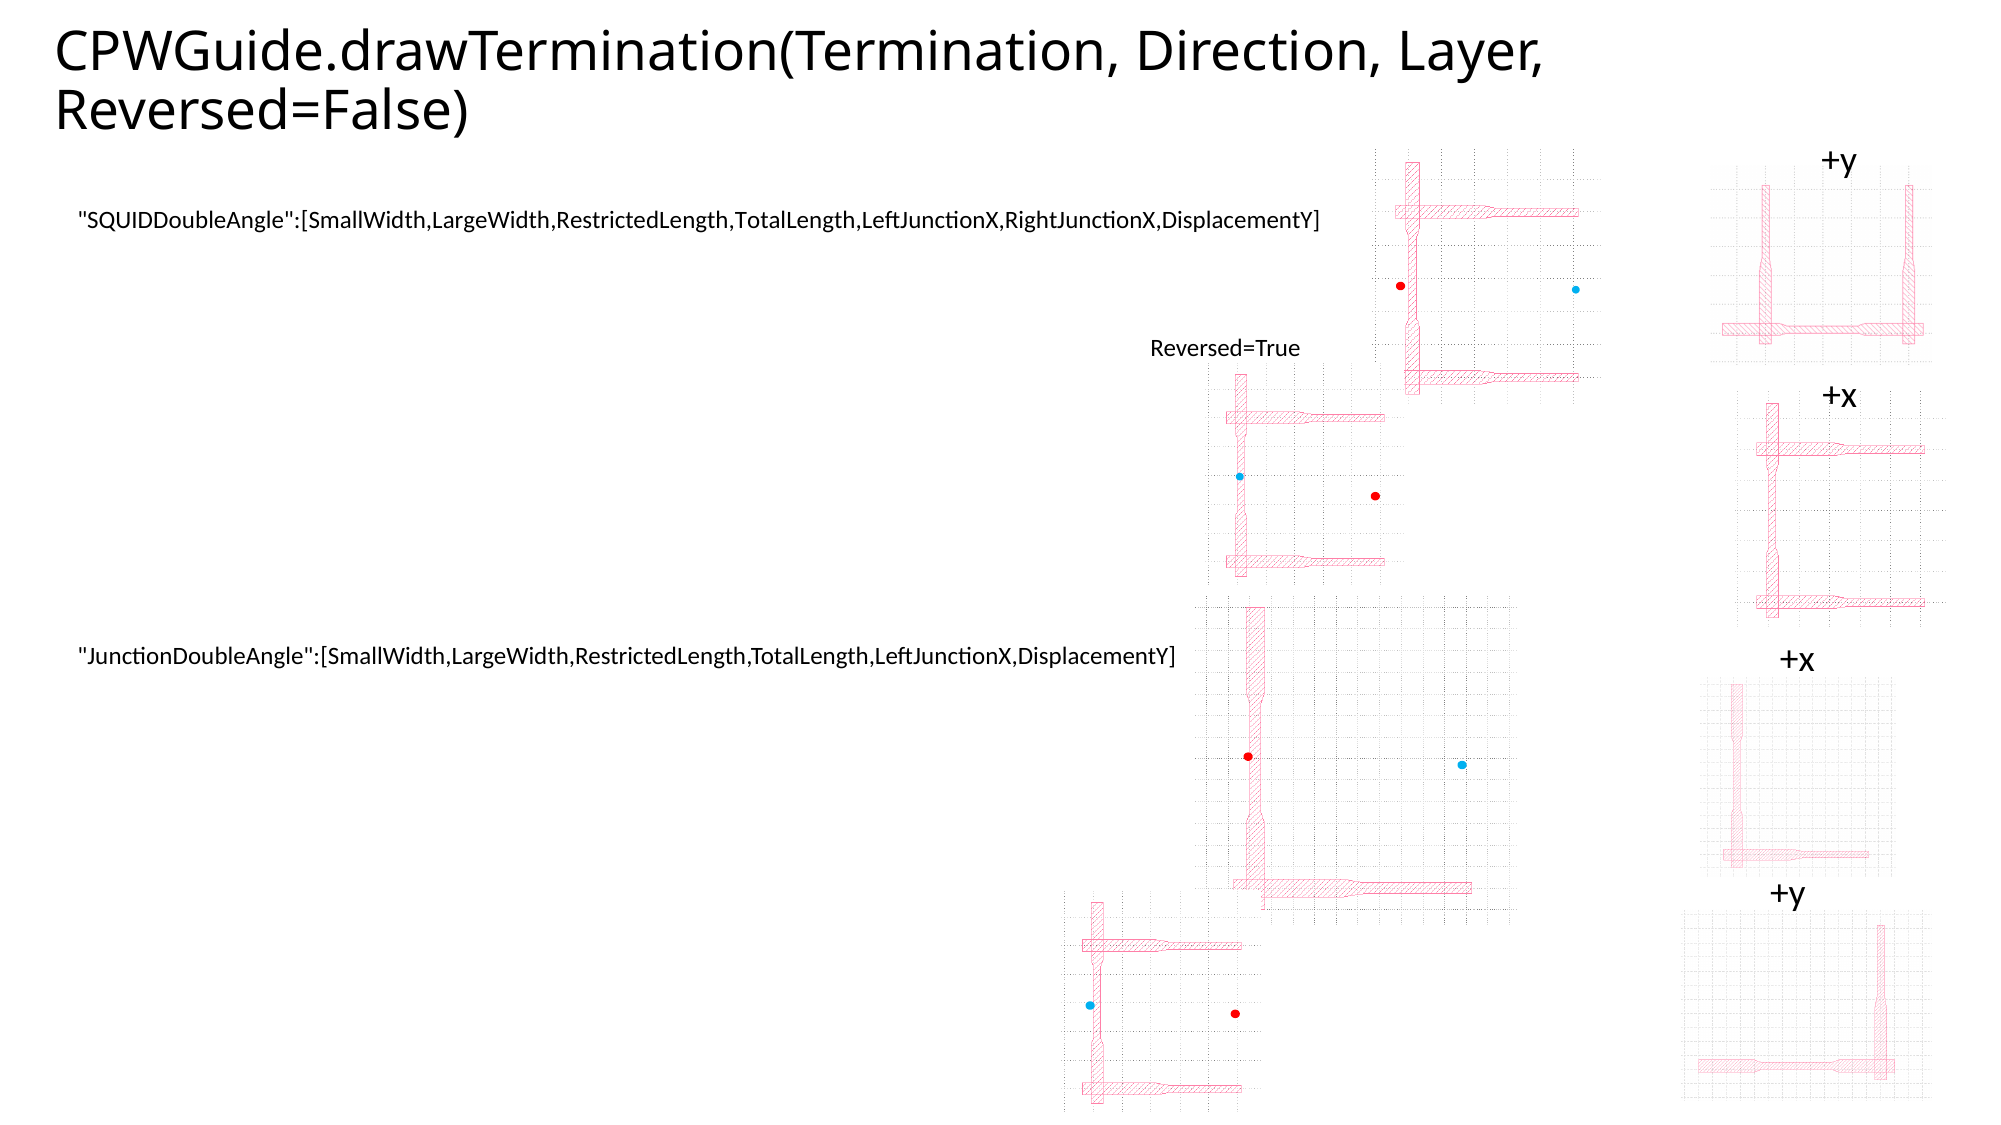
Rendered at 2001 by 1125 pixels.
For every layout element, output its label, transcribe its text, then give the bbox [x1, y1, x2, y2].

picture [1204, 148, 1601, 585]
picture [1680, 909, 1932, 1101]
text_box [1370, 491, 1380, 501]
text_box [1243, 752, 1253, 761]
text_box +x [1807, 362, 1873, 424]
picture [1700, 677, 1896, 877]
text_box +y [1755, 860, 1822, 921]
text_box [1457, 760, 1467, 770]
text_box CPWGuide.drawTermination(Termination, Direction, Layer, Reversed=False) [39, 16, 1905, 149]
text_box [1571, 285, 1580, 294]
picture [1060, 596, 1517, 1112]
text_box [1230, 1009, 1240, 1019]
text_box Reversed=True [1135, 323, 1473, 370]
picture [1733, 390, 1946, 627]
text_box +x [1764, 626, 1831, 688]
picture [1710, 165, 1932, 366]
text_box "JunctionDoubleAngle":[SmallWidth,LargeWidth,RestrictedLength,TotalLength,LeftJunctionX,DisplacementY] [62, 632, 1196, 677]
text_box +y [1806, 127, 1873, 188]
text_box "SQUIDDoubleAngle":[SmallWidth,LargeWidth,RestrictedLength,TotalLength,LeftJunctionX,RightJunctionX,DisplacementY] [62, 196, 1338, 241]
text_box [1085, 1001, 1095, 1010]
text_box [1235, 472, 1244, 481]
text_box [1396, 281, 1406, 291]
